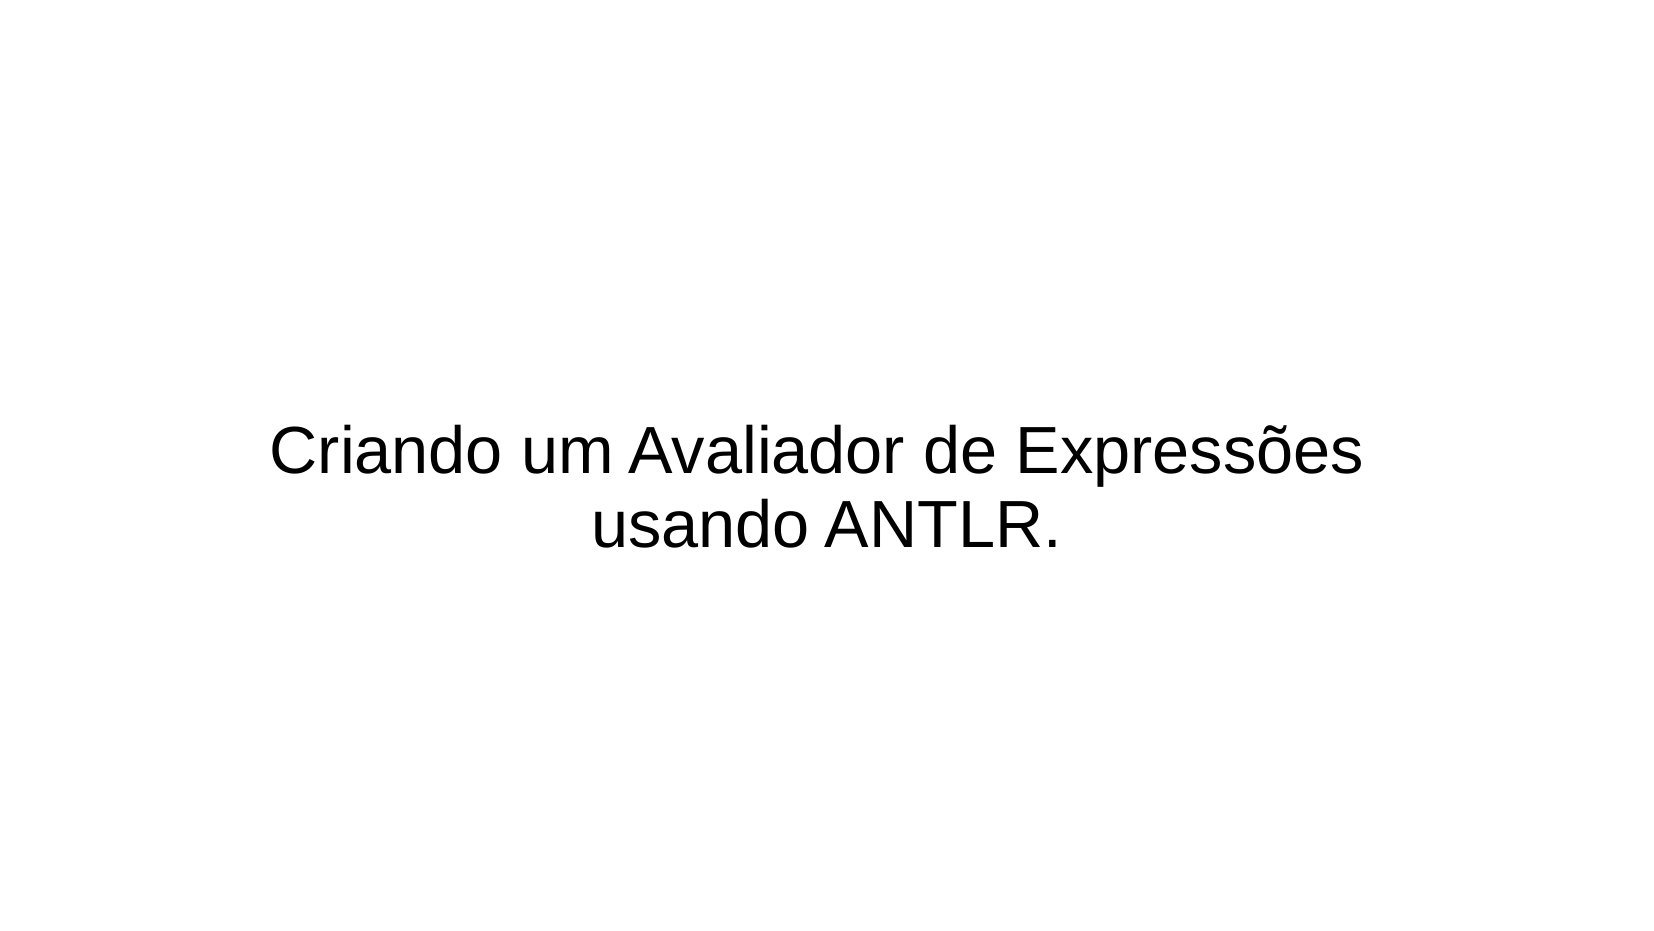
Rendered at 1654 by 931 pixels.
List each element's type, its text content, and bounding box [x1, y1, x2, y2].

subtitle Criando um Avaliador de Expressões usando ANTLR. [82, 217, 1571, 758]
